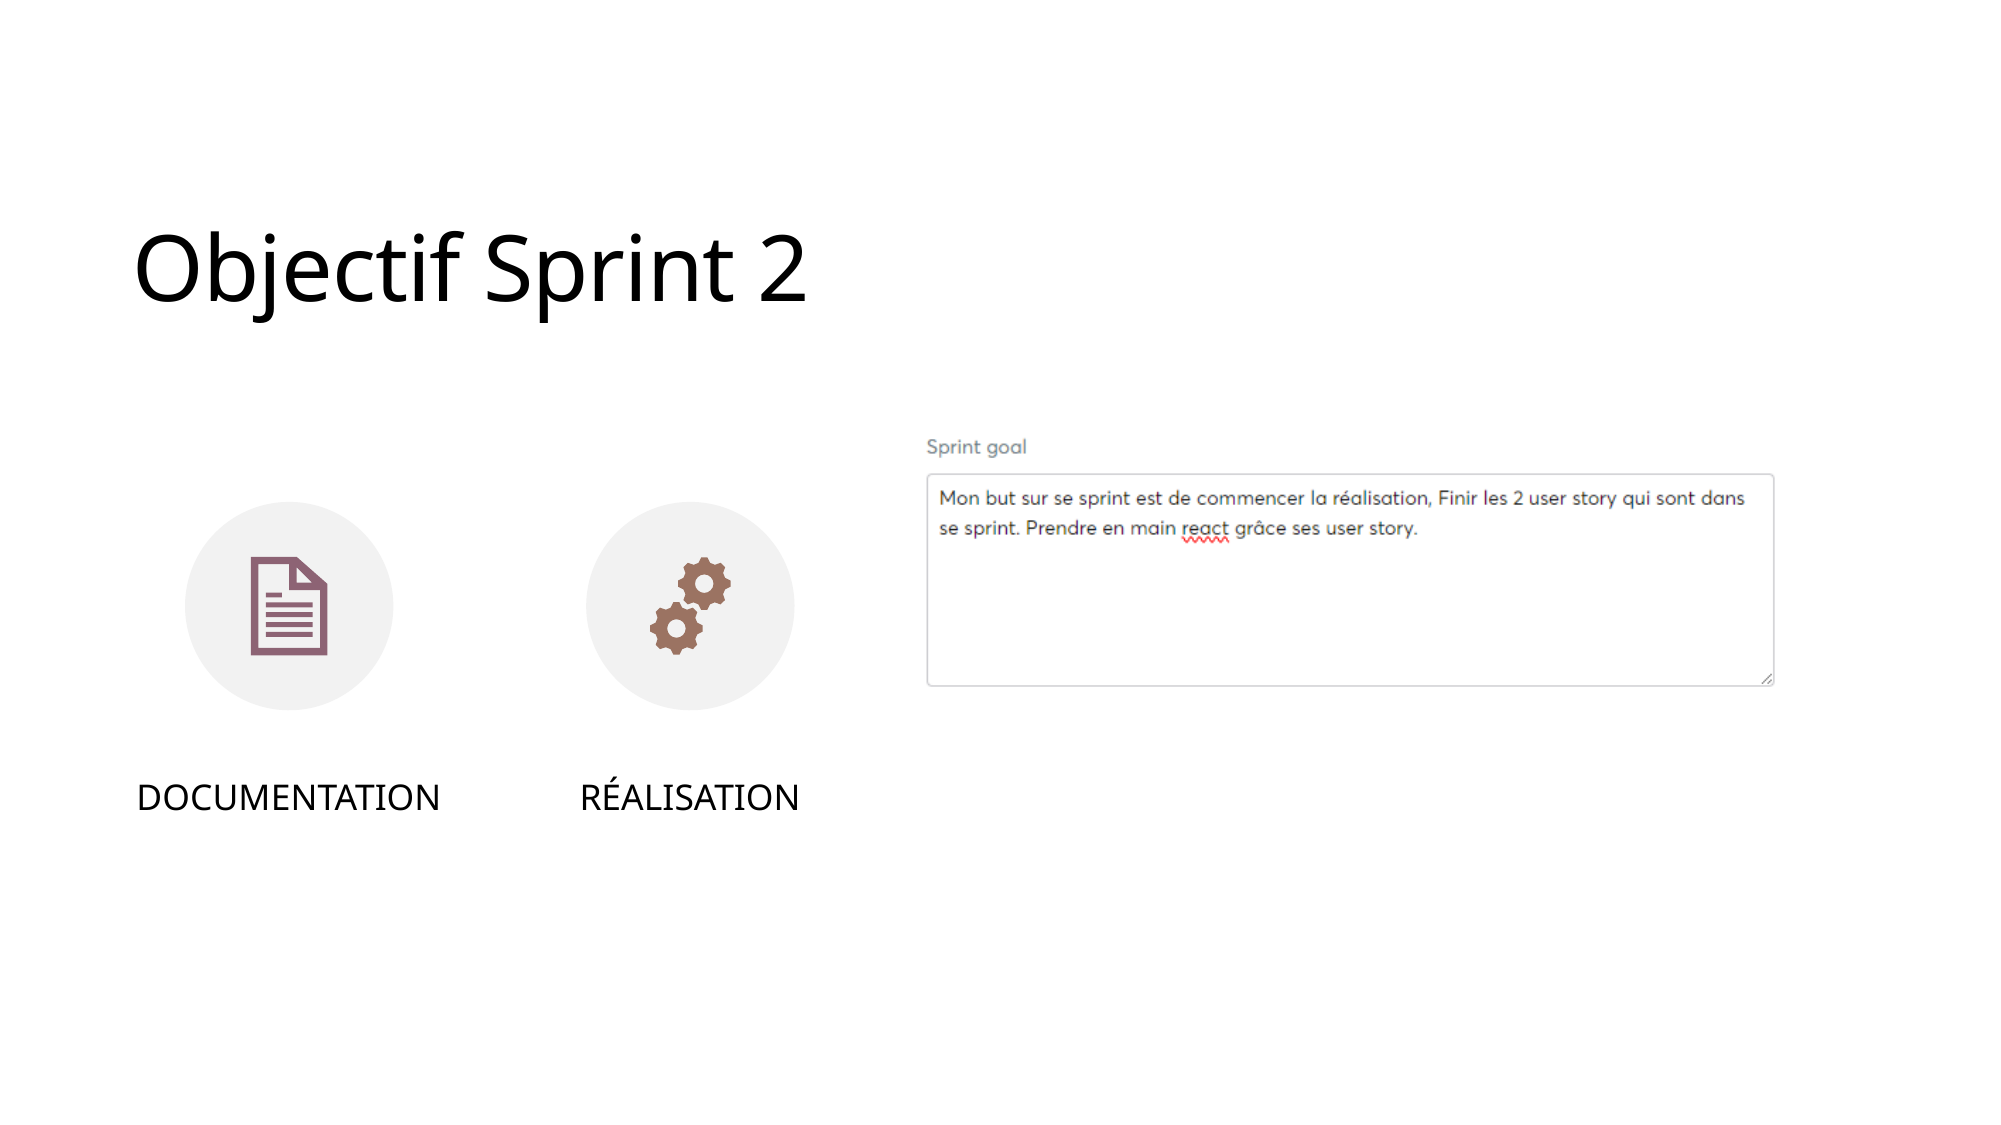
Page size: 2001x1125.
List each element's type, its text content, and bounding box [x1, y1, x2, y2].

text_box Réalisation [519, 775, 862, 894]
picture [924, 431, 1779, 694]
text_box [185, 501, 394, 711]
text_box [586, 501, 795, 711]
title Objectif Sprint 2 [117, 111, 862, 329]
text_box Documentation [118, 775, 460, 894]
